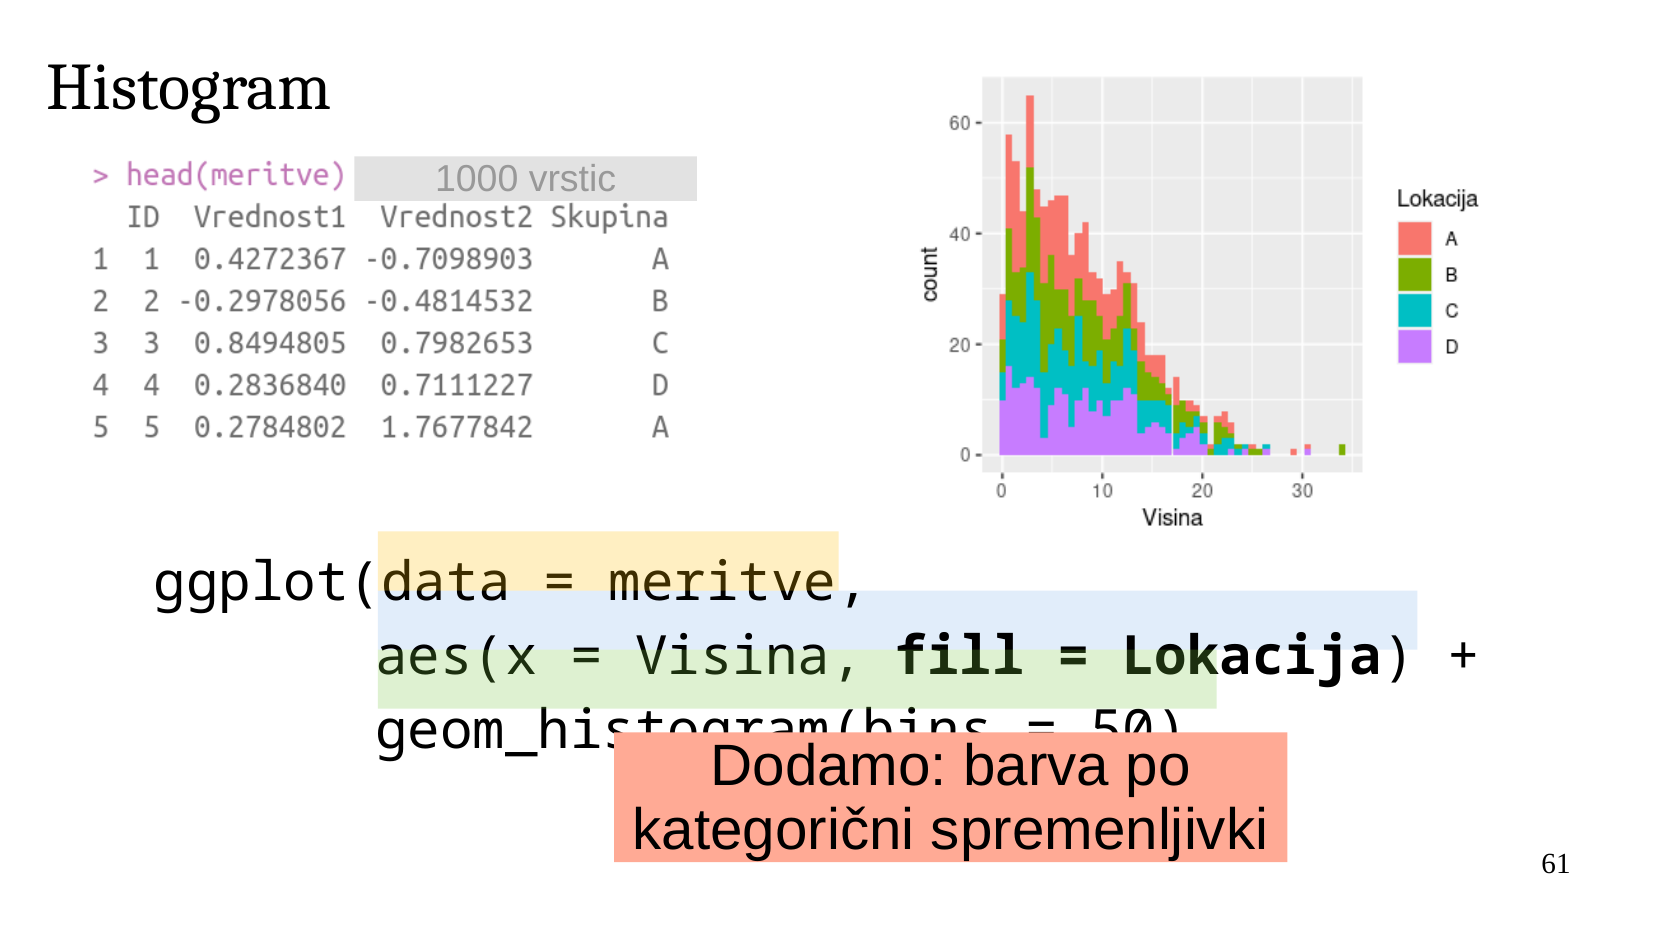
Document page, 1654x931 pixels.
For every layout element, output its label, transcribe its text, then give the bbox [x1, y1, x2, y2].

picture [82, 156, 697, 449]
picture [909, 66, 1502, 543]
text_box Dodamo: barva po kategorični spremenljivki [614, 732, 1288, 863]
text_box [377, 531, 839, 591]
title Histogram [46, 33, 1535, 142]
list ggplot(data = meritve, aes(x = Visina, fill = Lokacija) + geom_histogram(bins = 50) [82, 542, 1571, 886]
text_box 1000 vrstic [354, 156, 697, 201]
text_box [377, 649, 1217, 709]
